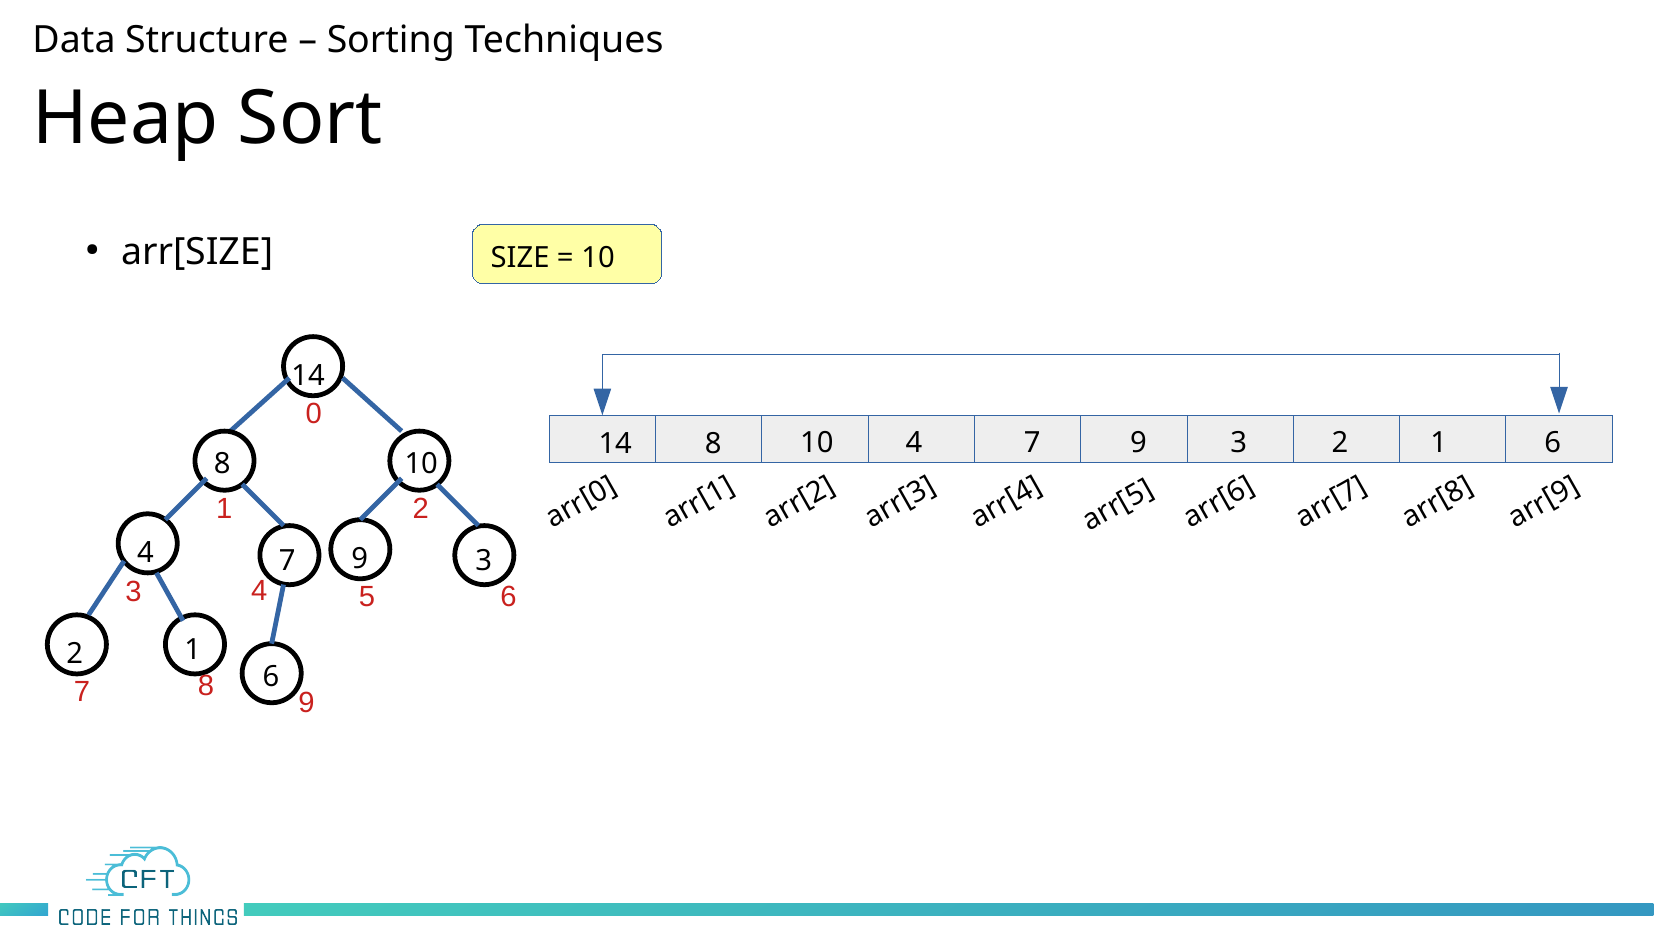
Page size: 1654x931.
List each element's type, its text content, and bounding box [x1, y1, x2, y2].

text_box 14 [269, 346, 346, 396]
text_box [853, 415, 890, 463]
text_box arr[9] [1482, 442, 1625, 554]
text_box [1058, 415, 1115, 463]
text_box [330, 532, 336, 566]
text_box 4 [890, 413, 958, 463]
text_box arr[SIZE] [70, 217, 315, 284]
text_box [258, 643, 286, 647]
text_box SIZE = 10 [475, 228, 656, 278]
text_box 8 [690, 415, 757, 465]
text_box [126, 513, 170, 523]
text_box [118, 528, 122, 558]
text_box [385, 533, 390, 566]
text_box arr[0] [520, 466, 642, 554]
text_box [47, 630, 51, 659]
text_box [656, 415, 690, 463]
text_box [297, 657, 302, 679]
text_box 9 [283, 679, 330, 727]
text_box [509, 538, 514, 572]
text_box 1 [1415, 413, 1483, 463]
text_box [209, 431, 240, 435]
text_box 14 [583, 415, 656, 499]
text_box 3 [110, 567, 157, 616]
text_box 9 [336, 529, 385, 579]
text_box arr[8] [1380, 438, 1515, 554]
text_box 0 [290, 389, 337, 437]
text_box arr[3] [839, 450, 981, 554]
text_box [259, 540, 264, 566]
text_box 1 [169, 620, 218, 670]
text_box arr[4] [949, 439, 1087, 554]
text_box arr[7] [1272, 441, 1412, 554]
text_box 7 [264, 531, 313, 581]
text_box 6 [1529, 413, 1597, 463]
text_box 8 [199, 435, 266, 485]
text_box 10 [785, 413, 853, 463]
text_box 3 [460, 531, 509, 581]
text_box 3 [110, 567, 116, 576]
text_box [283, 581, 304, 585]
text_box arr[5] [1058, 442, 1199, 558]
text_box 7 [59, 667, 105, 716]
text_box [1483, 415, 1529, 463]
title Data Structure – Sorting Techniques Heap Sort [32, 12, 1184, 166]
text_box [1264, 415, 1316, 463]
text_box [313, 537, 320, 574]
text_box 7 [1009, 413, 1058, 463]
text_box 4 [122, 523, 171, 573]
text_box arr[2] [738, 443, 875, 554]
text_box [958, 415, 1009, 463]
text_box [194, 445, 199, 476]
text_box 5 [343, 572, 390, 621]
text_box [55, 614, 99, 624]
text_box [549, 415, 583, 463]
text_box 2 [1316, 413, 1384, 463]
text_box [470, 581, 485, 585]
text_box arr[6] [1164, 438, 1300, 554]
text_box 2 [51, 624, 100, 674]
text_box 6 [485, 572, 532, 621]
text_box [242, 655, 248, 691]
text_box [272, 525, 307, 531]
text_box 10 [389, 435, 457, 485]
text_box 2 [397, 484, 444, 532]
text_box [100, 626, 107, 663]
text_box [165, 630, 169, 659]
text_box [254, 697, 283, 703]
text_box 6 [248, 647, 297, 697]
text_box [291, 336, 335, 346]
text_box [1164, 415, 1215, 463]
text_box 3 [1215, 413, 1264, 463]
text_box [757, 415, 785, 463]
picture [59, 846, 237, 925]
text_box 8 [183, 661, 229, 710]
text_box [472, 224, 662, 284]
text_box 9 [1115, 413, 1164, 463]
text_box [1384, 415, 1415, 463]
text_box [454, 538, 460, 572]
text_box arr[1] [637, 451, 774, 554]
text_box [404, 431, 435, 435]
text_box [184, 614, 212, 620]
text_box 1 [201, 484, 248, 532]
text_box [467, 525, 502, 531]
text_box [171, 525, 178, 562]
text_box [1597, 415, 1613, 463]
text_box [218, 625, 225, 661]
text_box [338, 519, 382, 529]
text_box 4 [236, 566, 283, 615]
